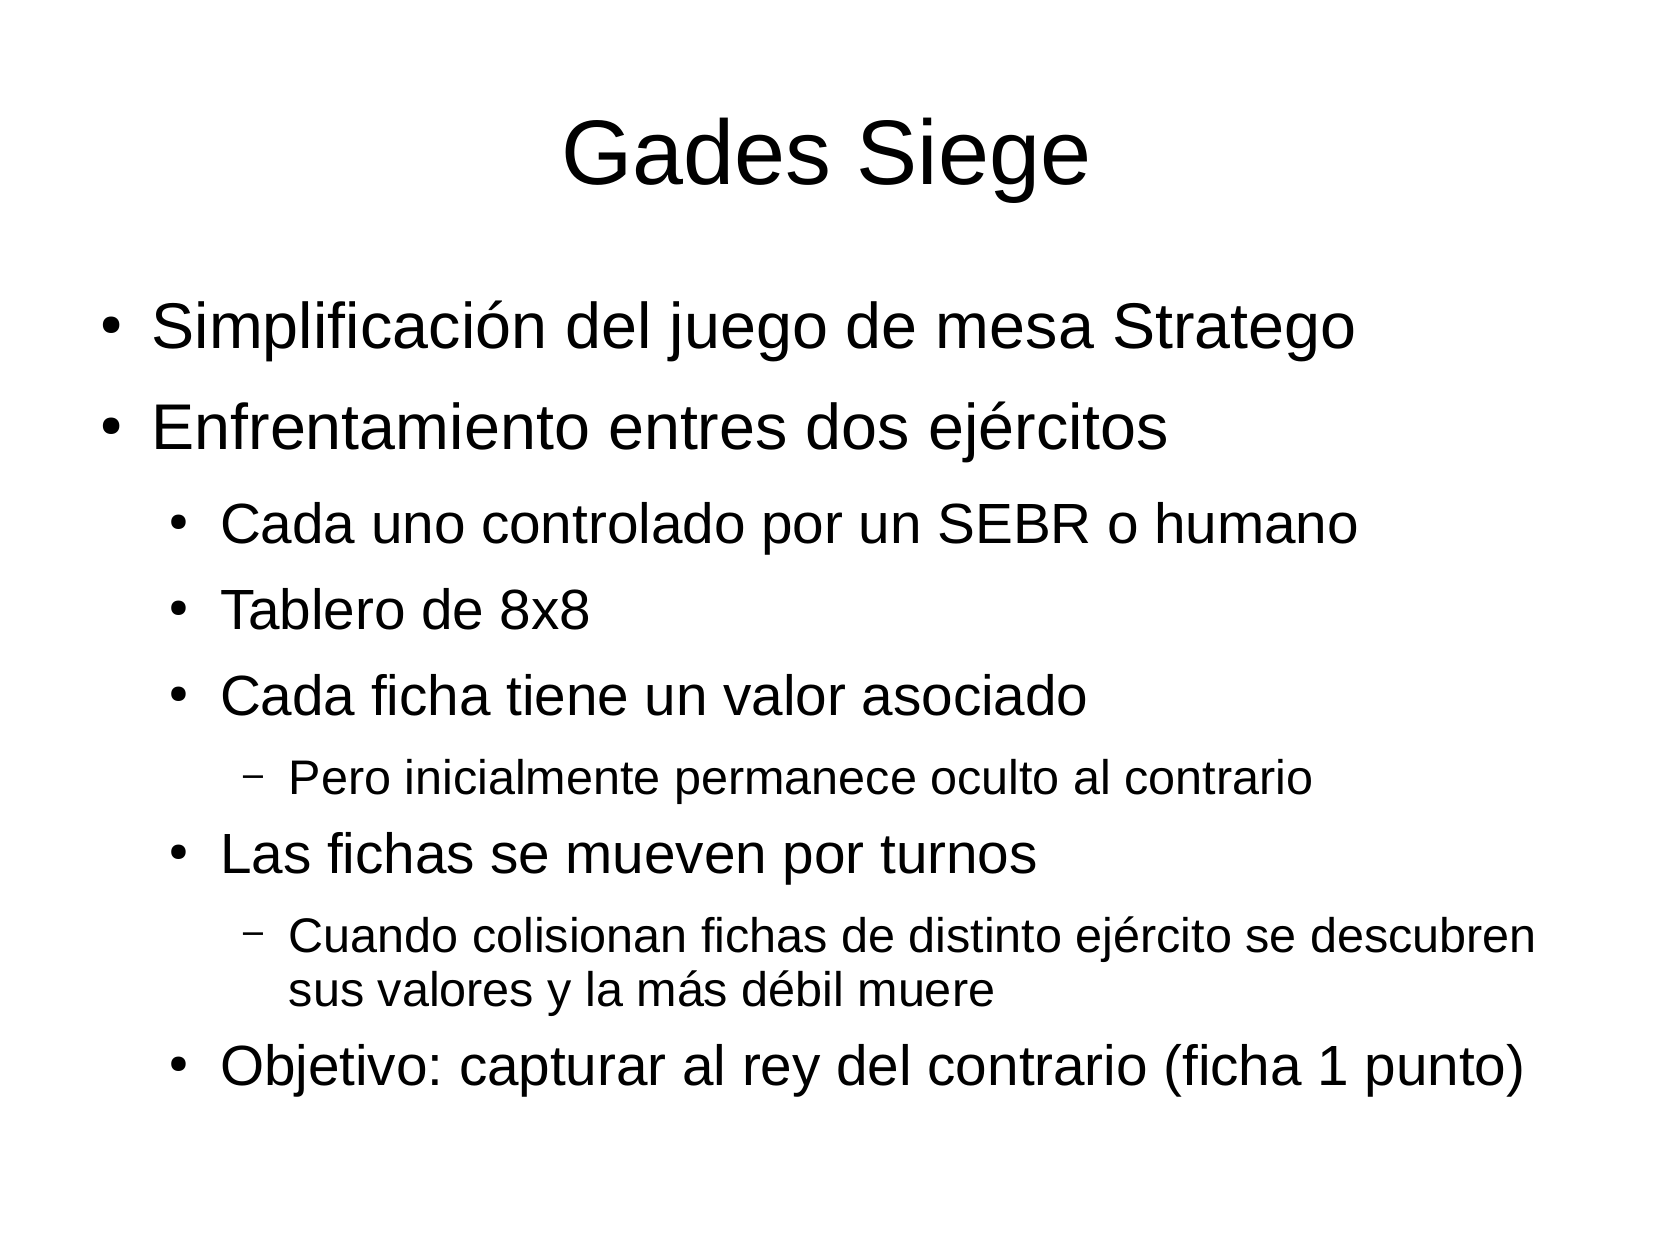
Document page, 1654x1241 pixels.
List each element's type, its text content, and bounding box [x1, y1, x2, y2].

list Simplificación del juego de mesa Stratego Enfrentamiento entres dos ejércitos Cada uno controlado por un SEBR o humano Tablero de 8x8 Cada ficha tiene un valor asociado Pero inicialmente permanece oculto al contrario Las fichas se mueven por turnos Cuando colisionan fichas de distinto ejército se descubren sus valores y la más débil muere Objetivo: capturar al rey del contrario (ficha 1 punto) [82, 290, 1571, 1109]
title Gades Siege [82, 49, 1571, 257]
